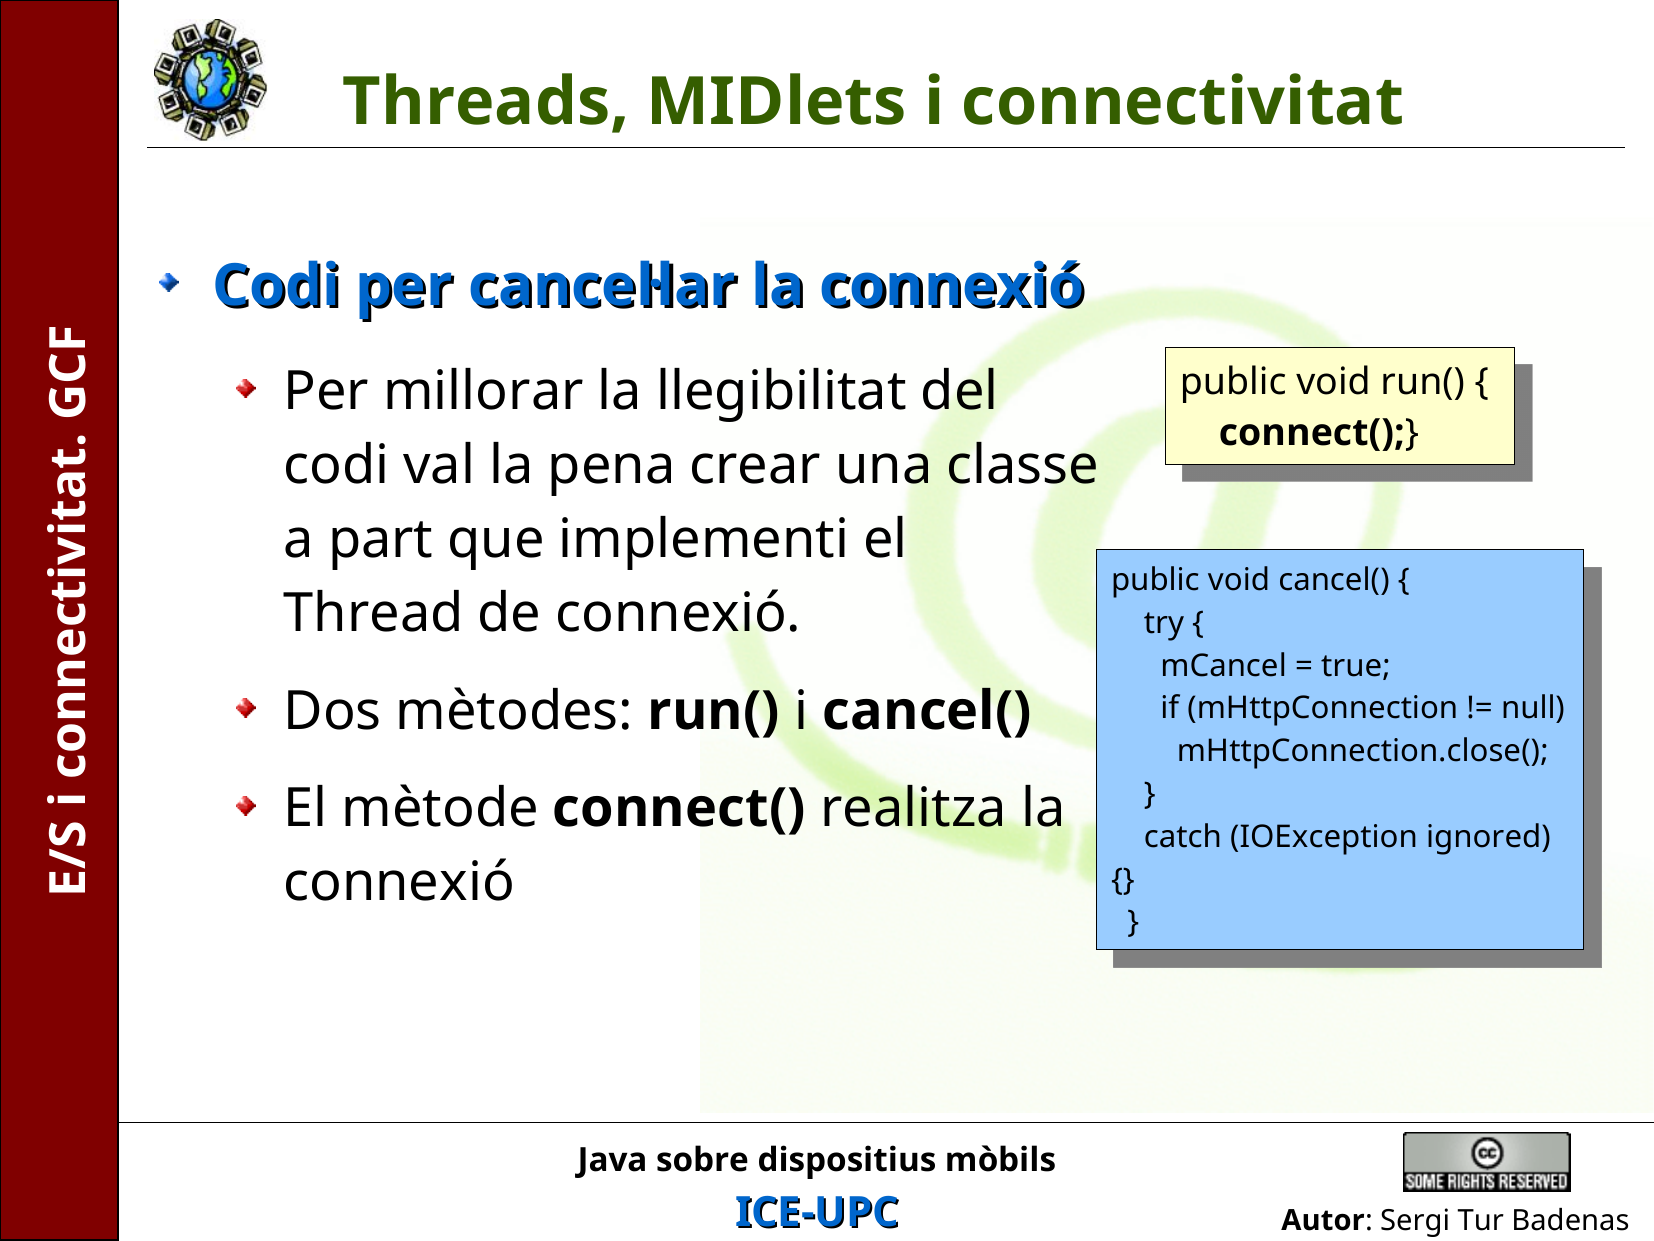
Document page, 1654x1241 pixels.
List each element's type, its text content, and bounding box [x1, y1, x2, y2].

text_box public void cancel() { try { mCancel = true; if (mHttpConnection != null) mHttpConnection.close(); } catch (IOException ignored) {} } [1096, 549, 1584, 869]
picture [1403, 1132, 1571, 1192]
picture [700, 217, 1654, 1113]
picture [154, 19, 268, 56]
title Threads, MIDlets i connectivitat [129, 56, 1619, 141]
list Codi per cancel·lar la connexió Per millorar la llegibilitat del codi val la pena crear una classe a part que implementi el Thread de connexió. Dos mètodes: run() i cancel() El mètode connect() realitza la connexió [141, 242, 1102, 1078]
text_box public void run() { connect();} [1165, 347, 1515, 460]
